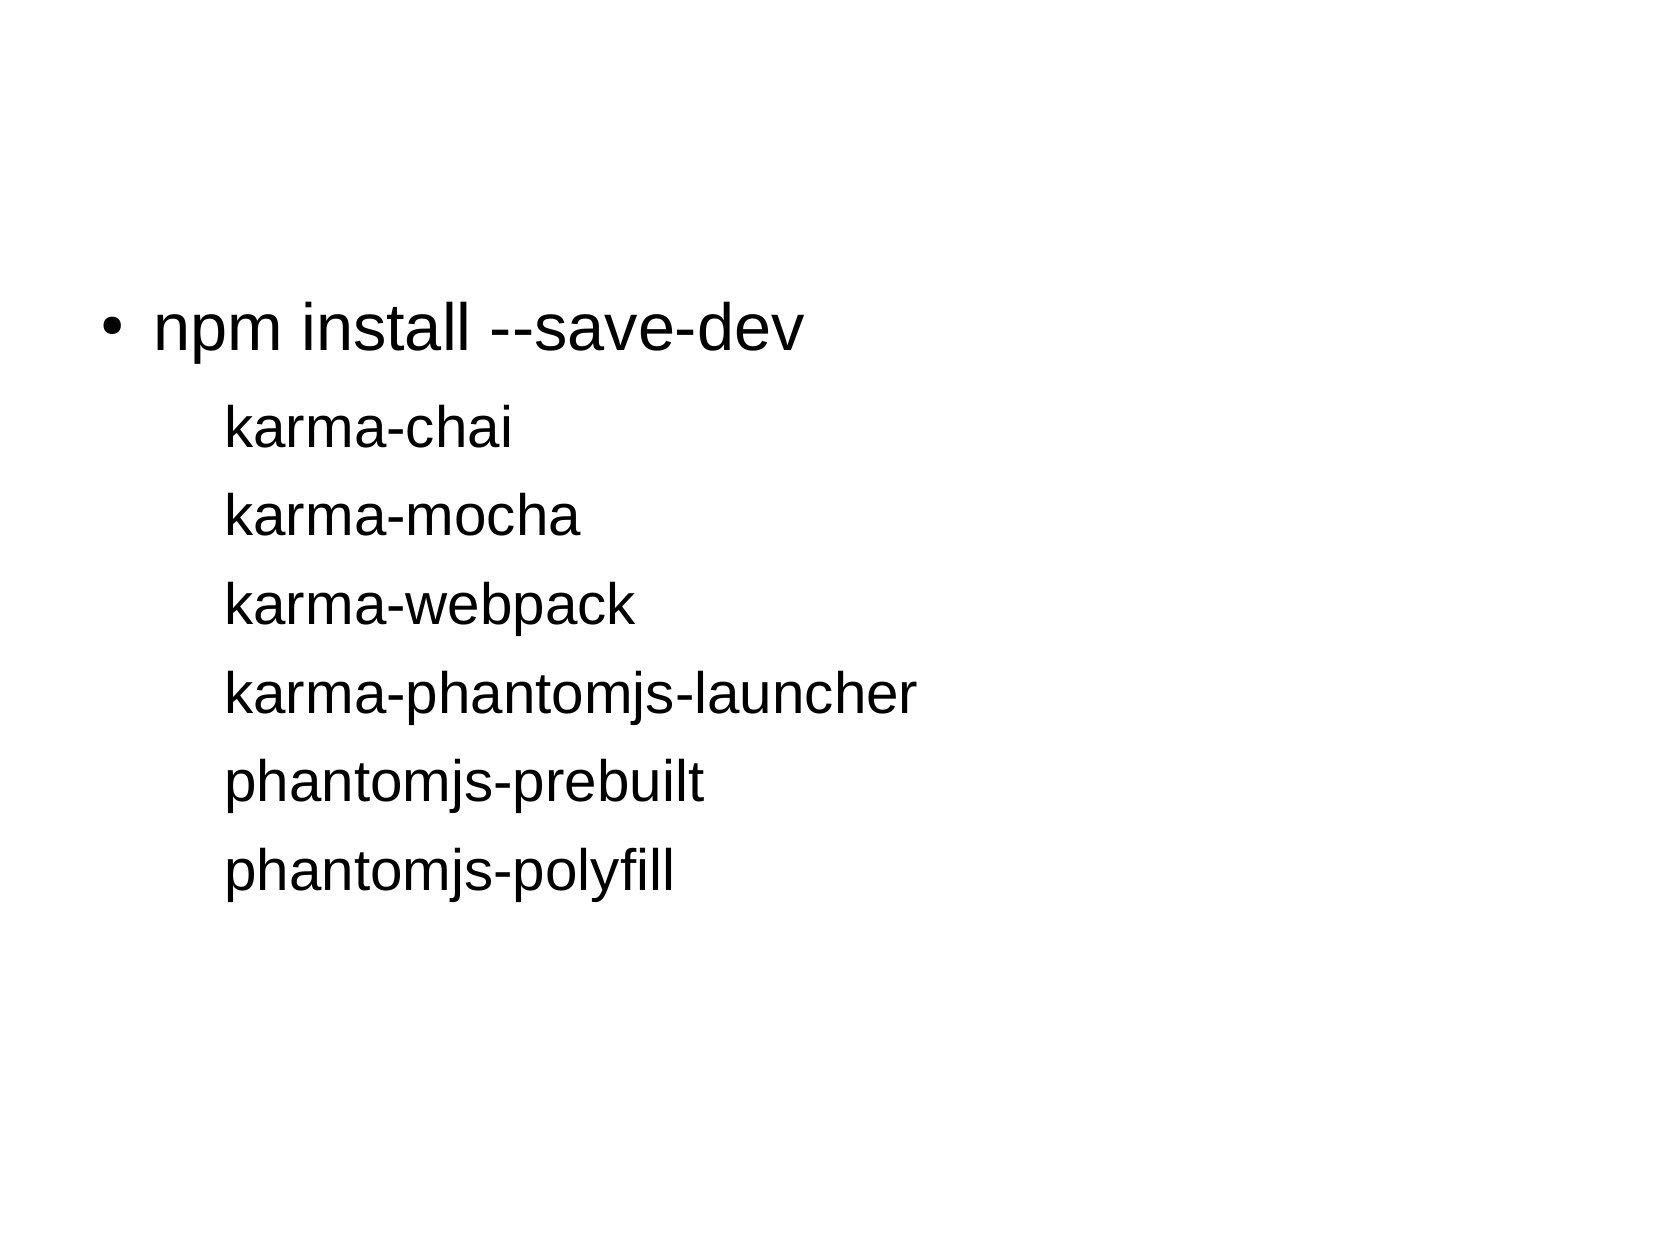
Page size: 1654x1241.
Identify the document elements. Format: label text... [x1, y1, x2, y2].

list npm install --save-dev karma-chai karma-mocha karma-webpack karma-phantomjs-launcher phantomjs-prebuilt phantomjs-polyfill [82, 290, 1571, 1010]
